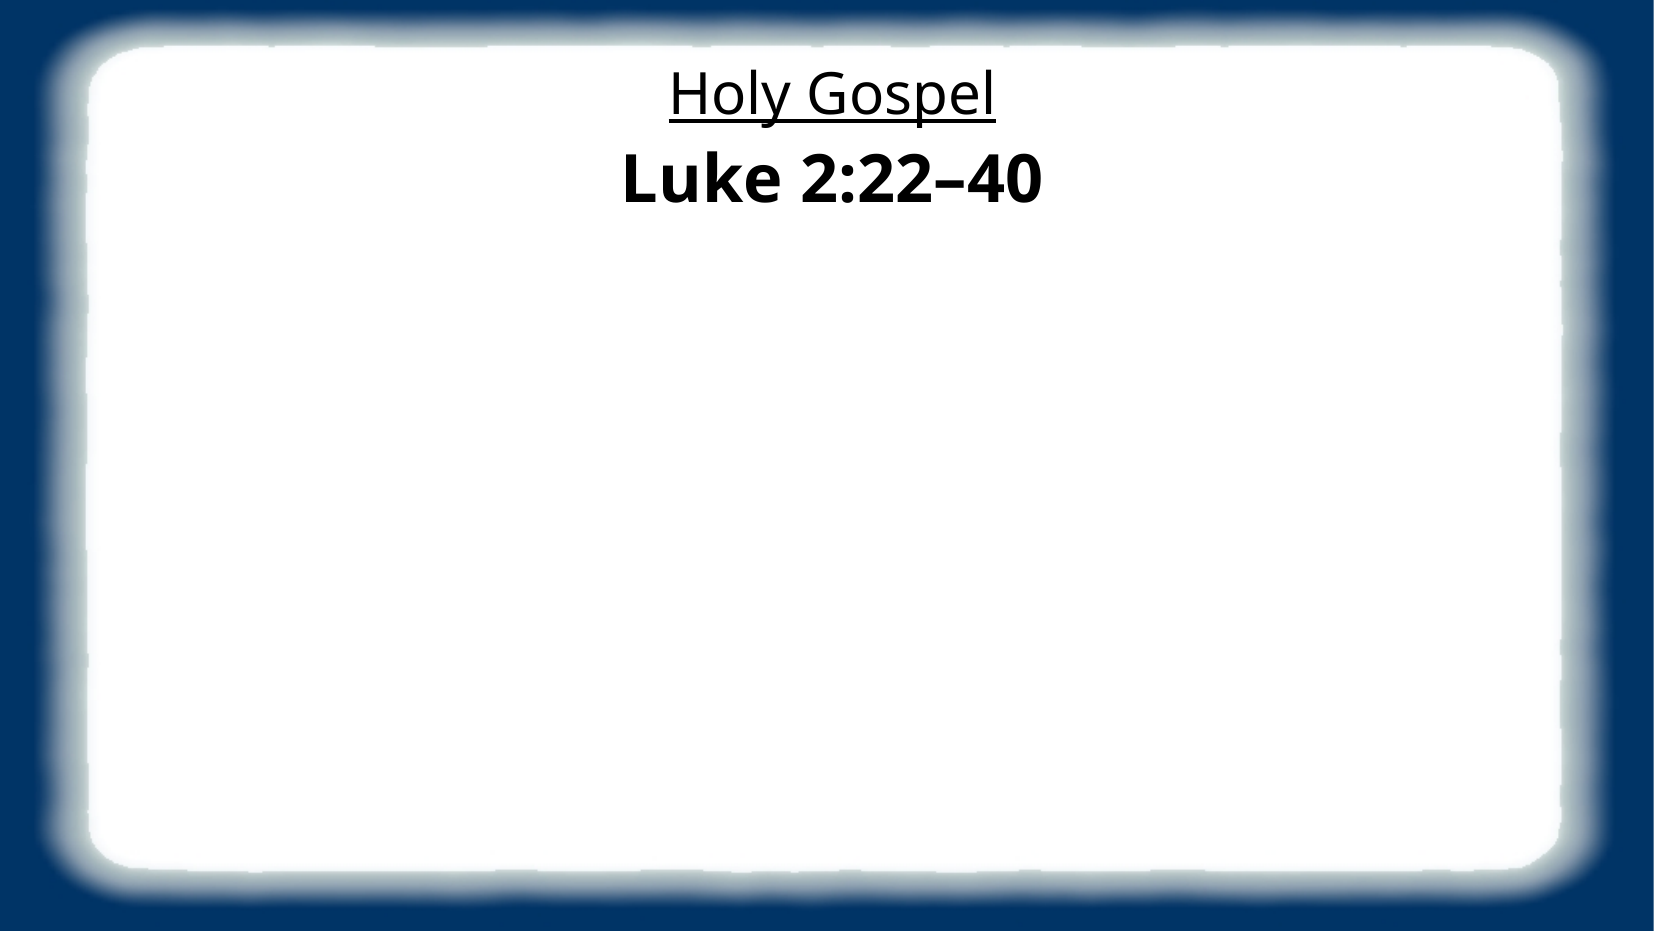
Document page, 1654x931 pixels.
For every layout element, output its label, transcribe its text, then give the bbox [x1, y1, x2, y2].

picture [0, 0, 1654, 931]
text_box Holy Gospel Luke 2:22–40 [75, 45, 1591, 226]
